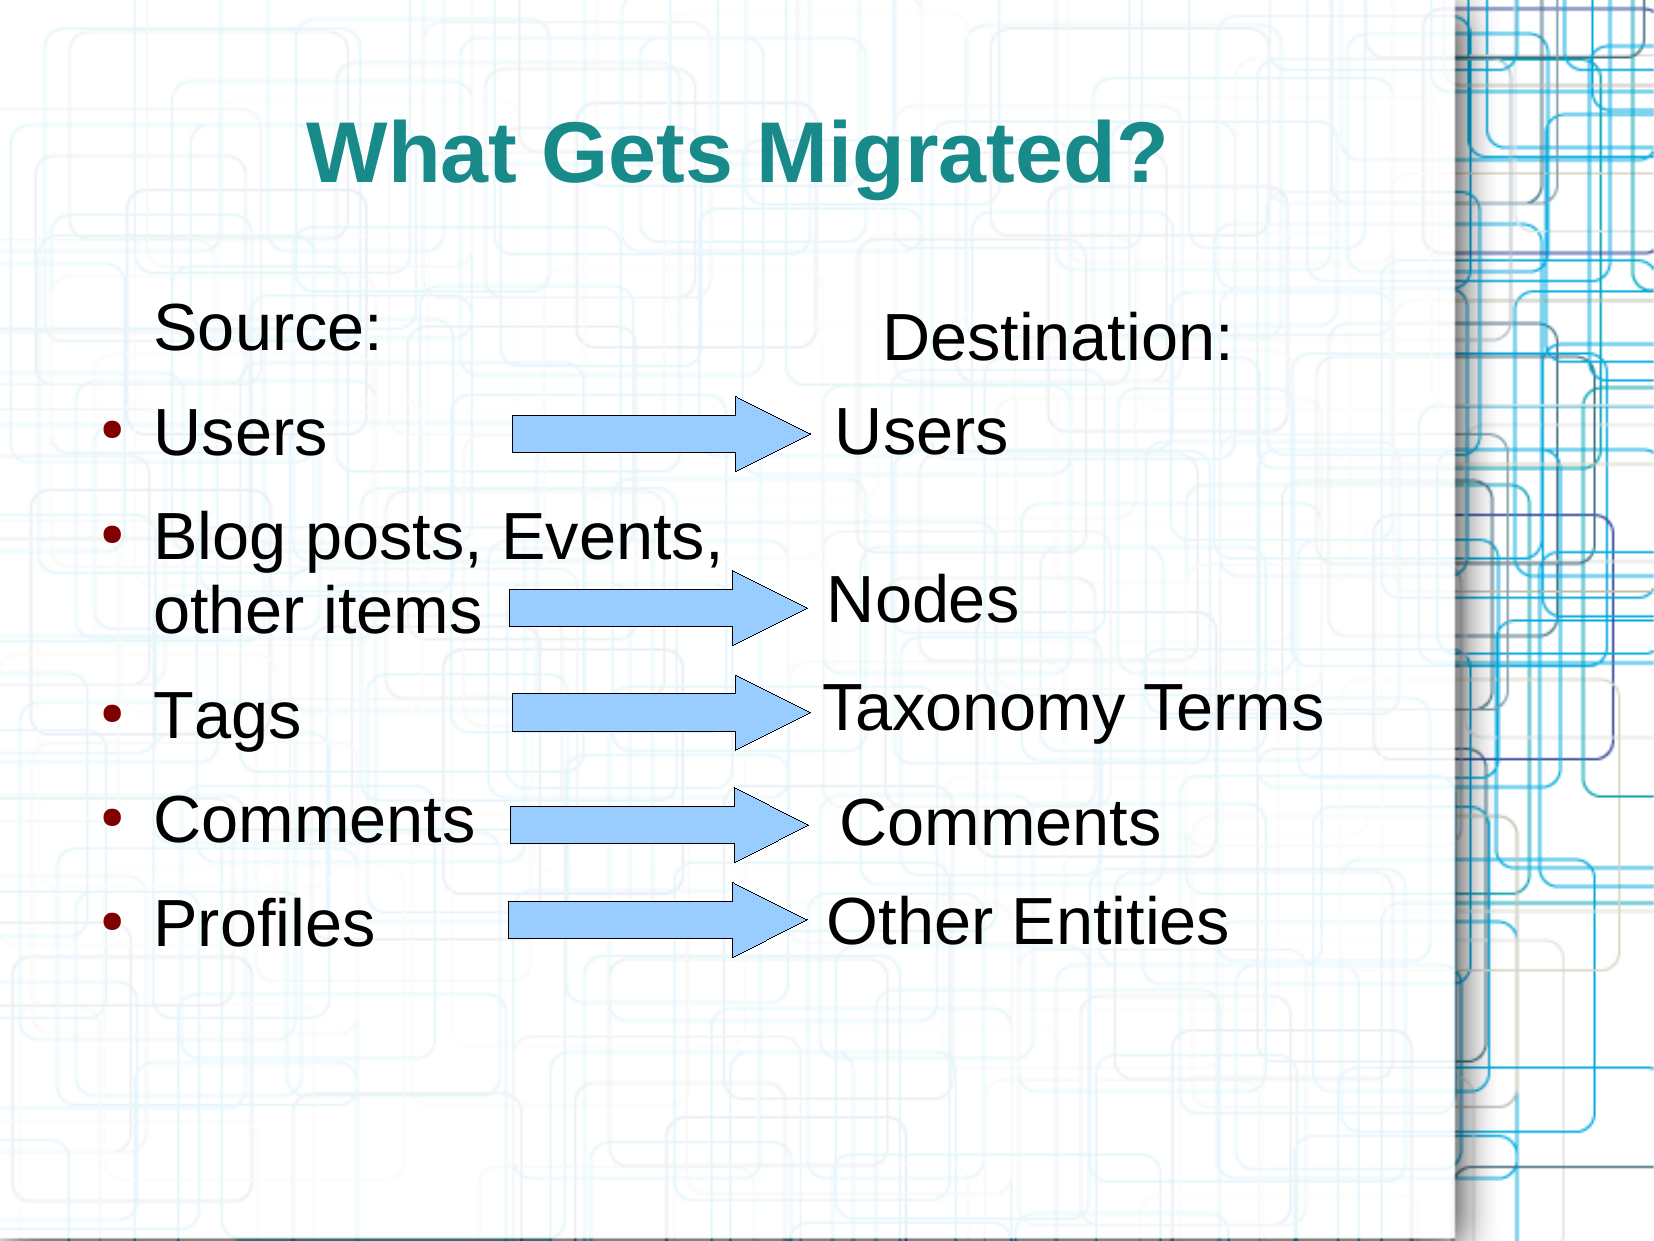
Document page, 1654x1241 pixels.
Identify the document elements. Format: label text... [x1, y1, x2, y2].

picture [0, 0, 1654, 1241]
text_box [512, 675, 807, 751]
text_box [508, 882, 808, 958]
text_box Nodes [812, 554, 1263, 644]
text_box Taxonomy Terms [807, 663, 1370, 753]
title What Gets Migrated? [59, 49, 1418, 257]
text_box Other Entities [812, 876, 1263, 966]
text_box Comments [825, 777, 1276, 867]
text_box [509, 570, 808, 646]
list Source: Users Blog posts, Events, other items Tags Comments Profiles [82, 290, 734, 1109]
text_box Users [820, 386, 1271, 476]
list Destination: [811, 300, 1313, 376]
text_box [512, 396, 811, 472]
text_box [510, 787, 809, 863]
